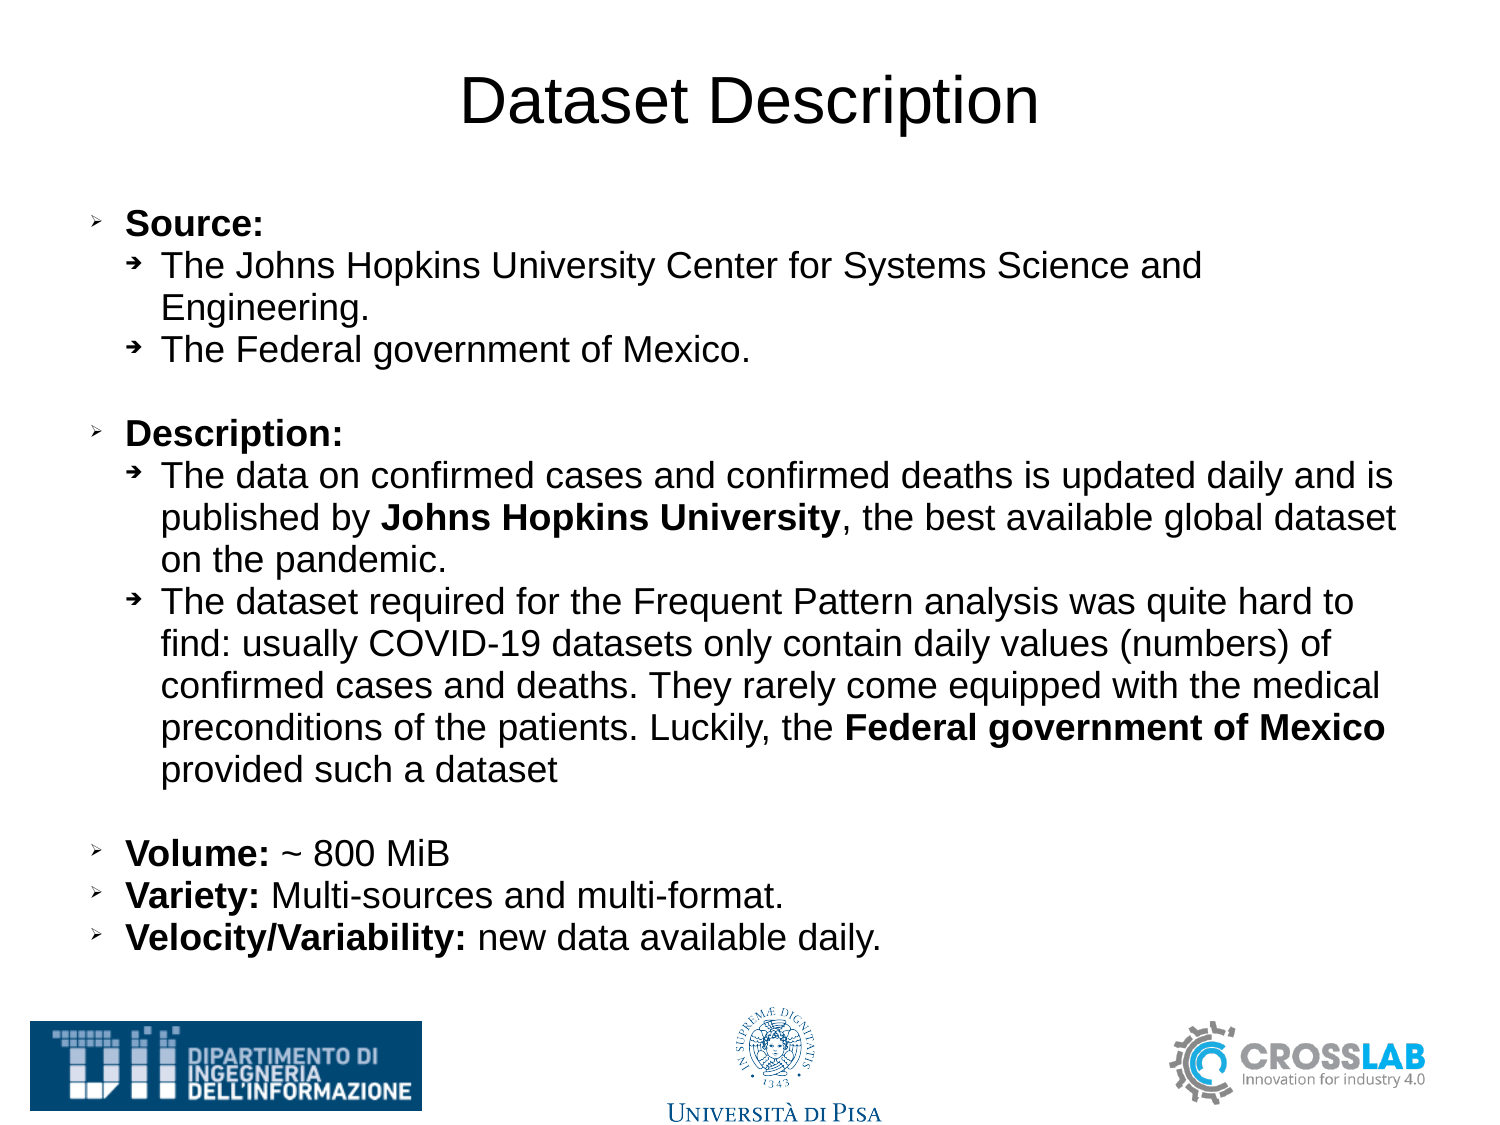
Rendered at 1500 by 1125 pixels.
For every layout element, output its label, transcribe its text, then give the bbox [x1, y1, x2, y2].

picture [1169, 1021, 1425, 1105]
text_box Dataset Description [0, 2, 1500, 190]
picture [30, 1021, 422, 1111]
text_box Source: The Johns Hopkins University Center for Systems Science and Engineering. The Federal government of Mexico. Description: The data on confirmed cases and confirmed deaths is updated daily and is published by Johns Hopkins University, the best available global dataset on the pandemic. The dataset required for the Frequent Pattern analysis was quite hard to find: usually COVID-19 datasets only contain daily values (numbers) of confirmed cases and deaths. They rarely come equipped with the medical preconditions of the patients. Luckily, the Federal government of Mexico provided such a dataset Volume: ~ 800 MiB Variety: Multi-sources and multi-format. Velocity/Variability: new data available daily. [0, 195, 1500, 991]
picture [667, 1007, 882, 1122]
